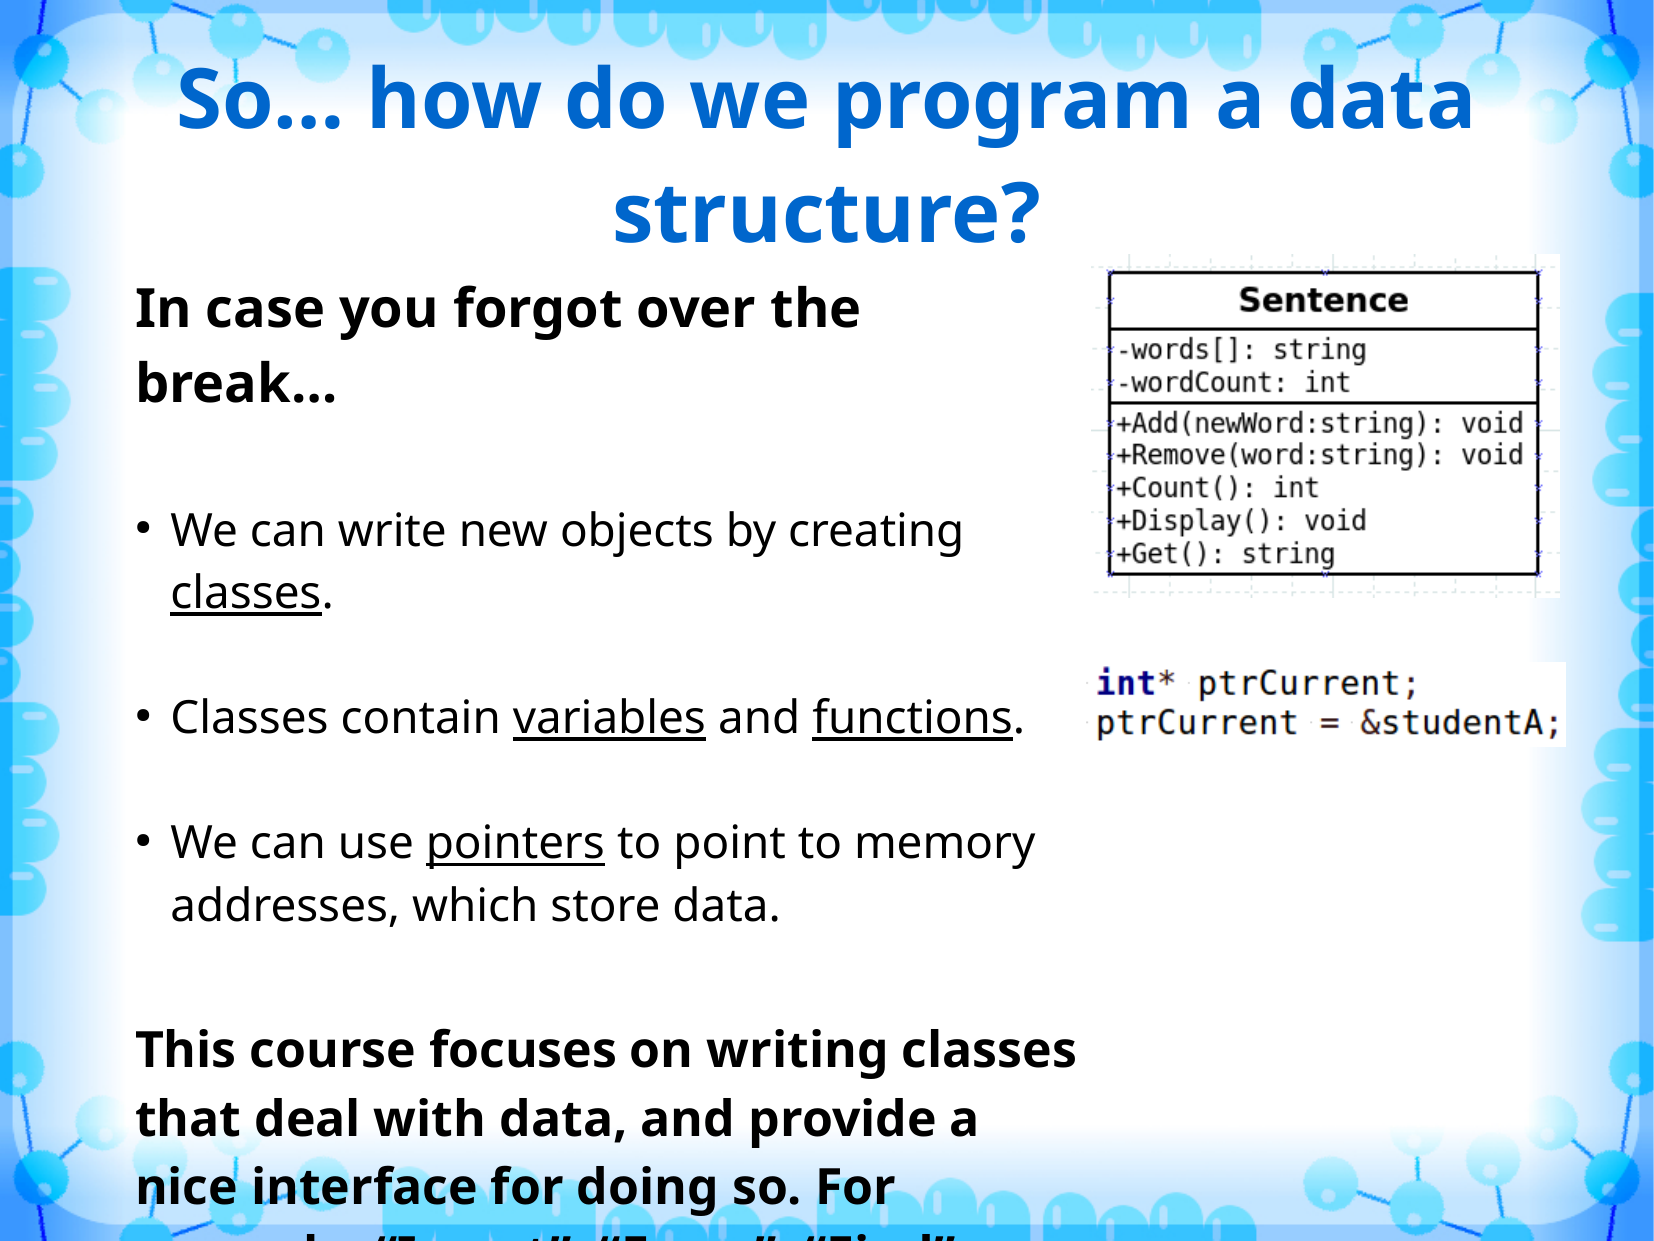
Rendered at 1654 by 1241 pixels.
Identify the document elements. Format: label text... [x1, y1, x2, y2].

picture [0, 0, 1654, 1241]
text_box In case you forgot over the break… We can write new objects by creating classes. Classes contain variables and functions. We can use pointers to point to memory addresses, which store data. This course focuses on writing classes that deal with data, and provide a nice interface for doing so. For example, “Insert”, “Erase”, “Find”, “Count” functionality and so on. [135, 270, 1078, 1102]
title So… how do we program a data structure? [82, 49, 1571, 257]
